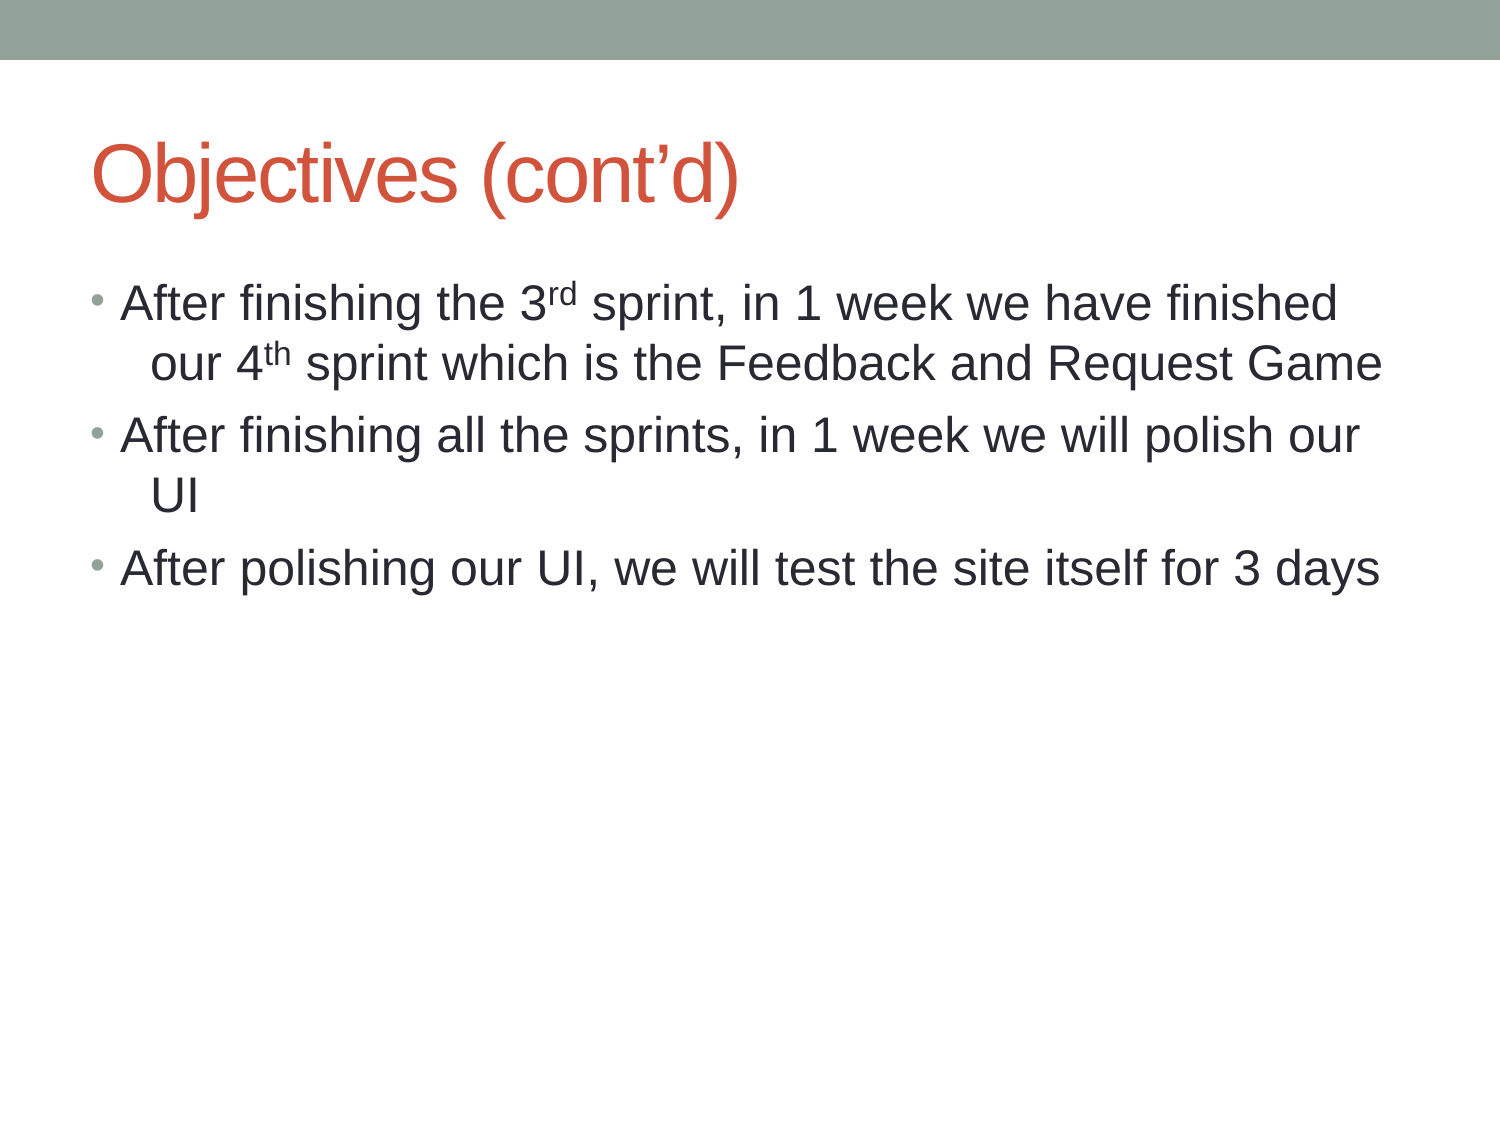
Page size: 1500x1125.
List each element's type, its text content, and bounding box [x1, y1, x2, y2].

list After finishing the 3rd sprint, in 1 week we have finished our 4th sprint which is the Feedback and Request Game After finishing all the sprints, in 1 week we will polish our UI After polishing our UI, we will test the site itself for 3 days [75, 262, 1426, 1063]
title Objectives (cont’d) [75, 87, 1426, 251]
